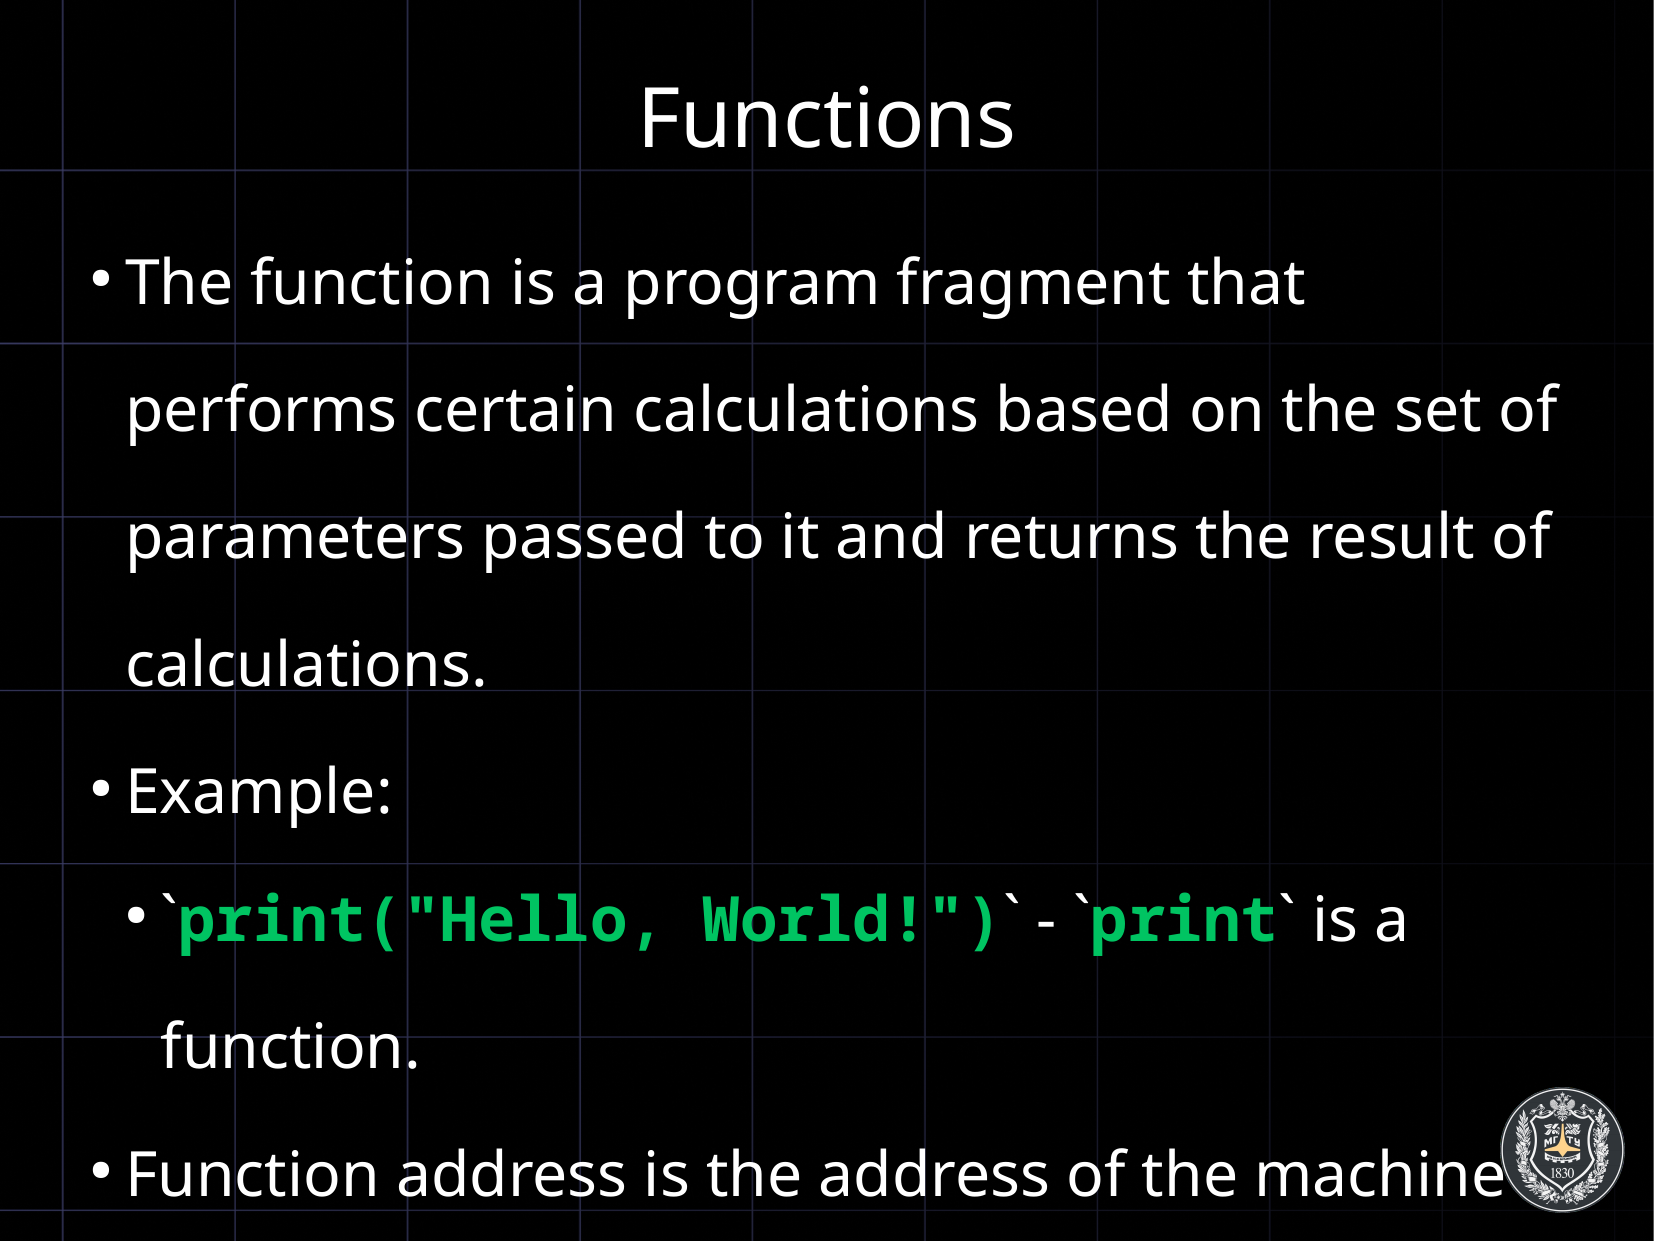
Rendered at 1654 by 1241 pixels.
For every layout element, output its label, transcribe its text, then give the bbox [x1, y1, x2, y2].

text_box The function is a program fragment that performs certain calculations based on the set of parameters passed to it and returns the result of calculations. Example: `print("Hello, World!")` - `print` is a function. Function address is the address of the machine instruction at which its execution begins. [75, 187, 1576, 1201]
title Functions [82, 37, 1571, 187]
picture [0, 0, 1654, 1241]
